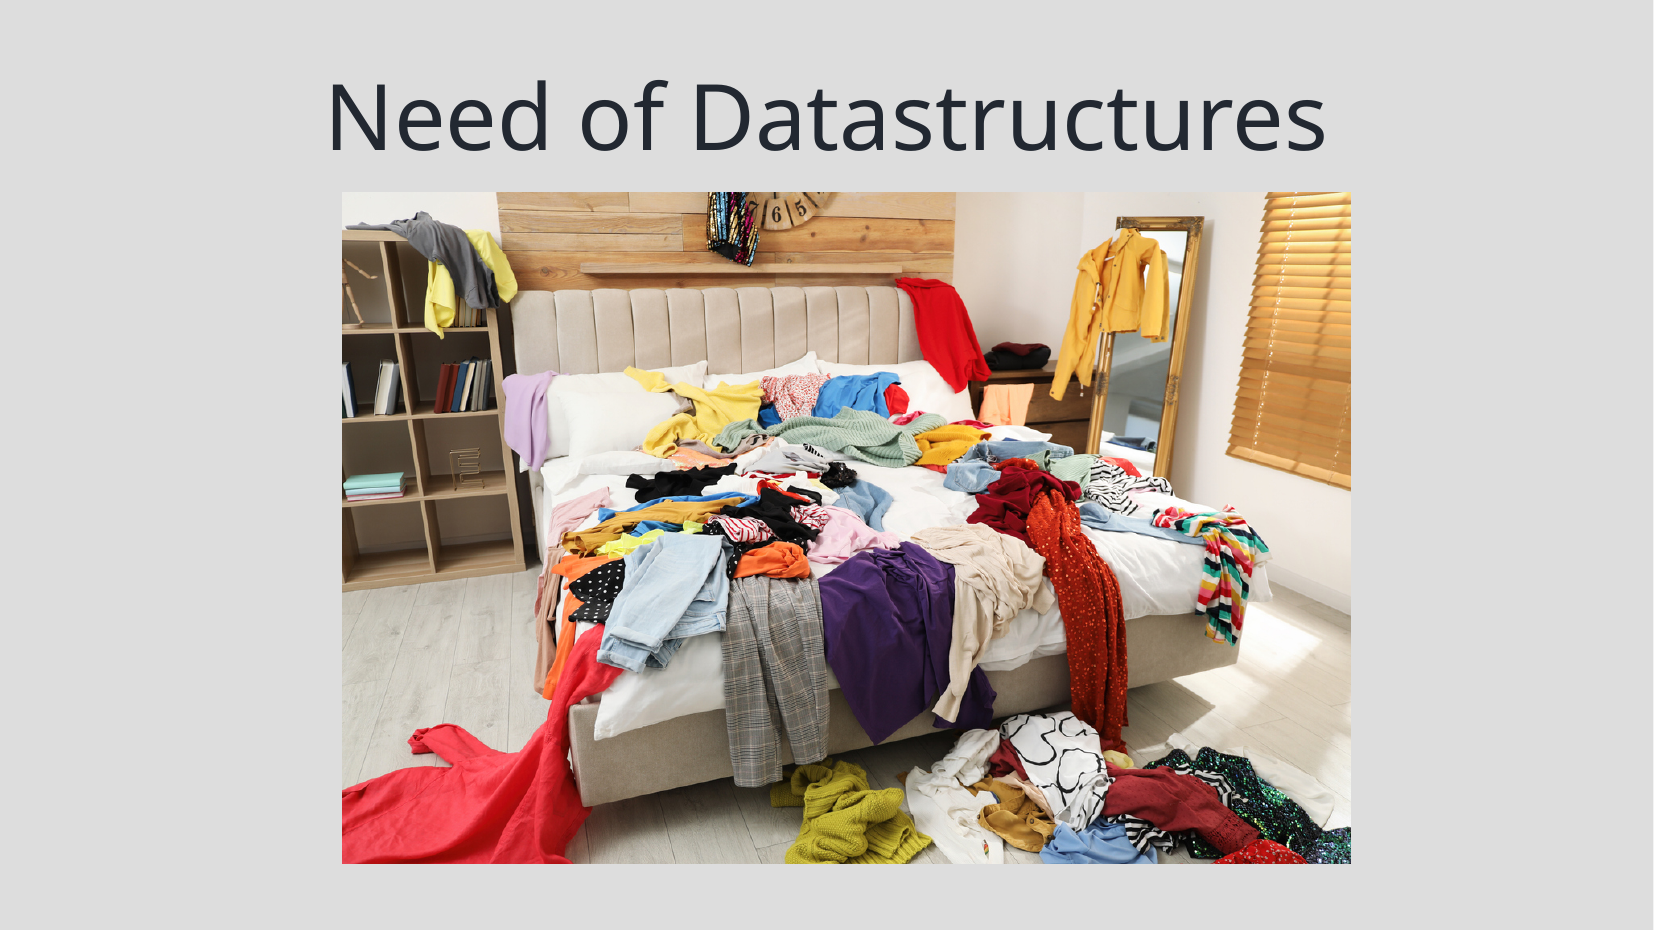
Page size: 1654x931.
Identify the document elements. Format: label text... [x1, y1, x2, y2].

title Need of Datastructures [82, 37, 1571, 193]
picture [342, 192, 1351, 864]
